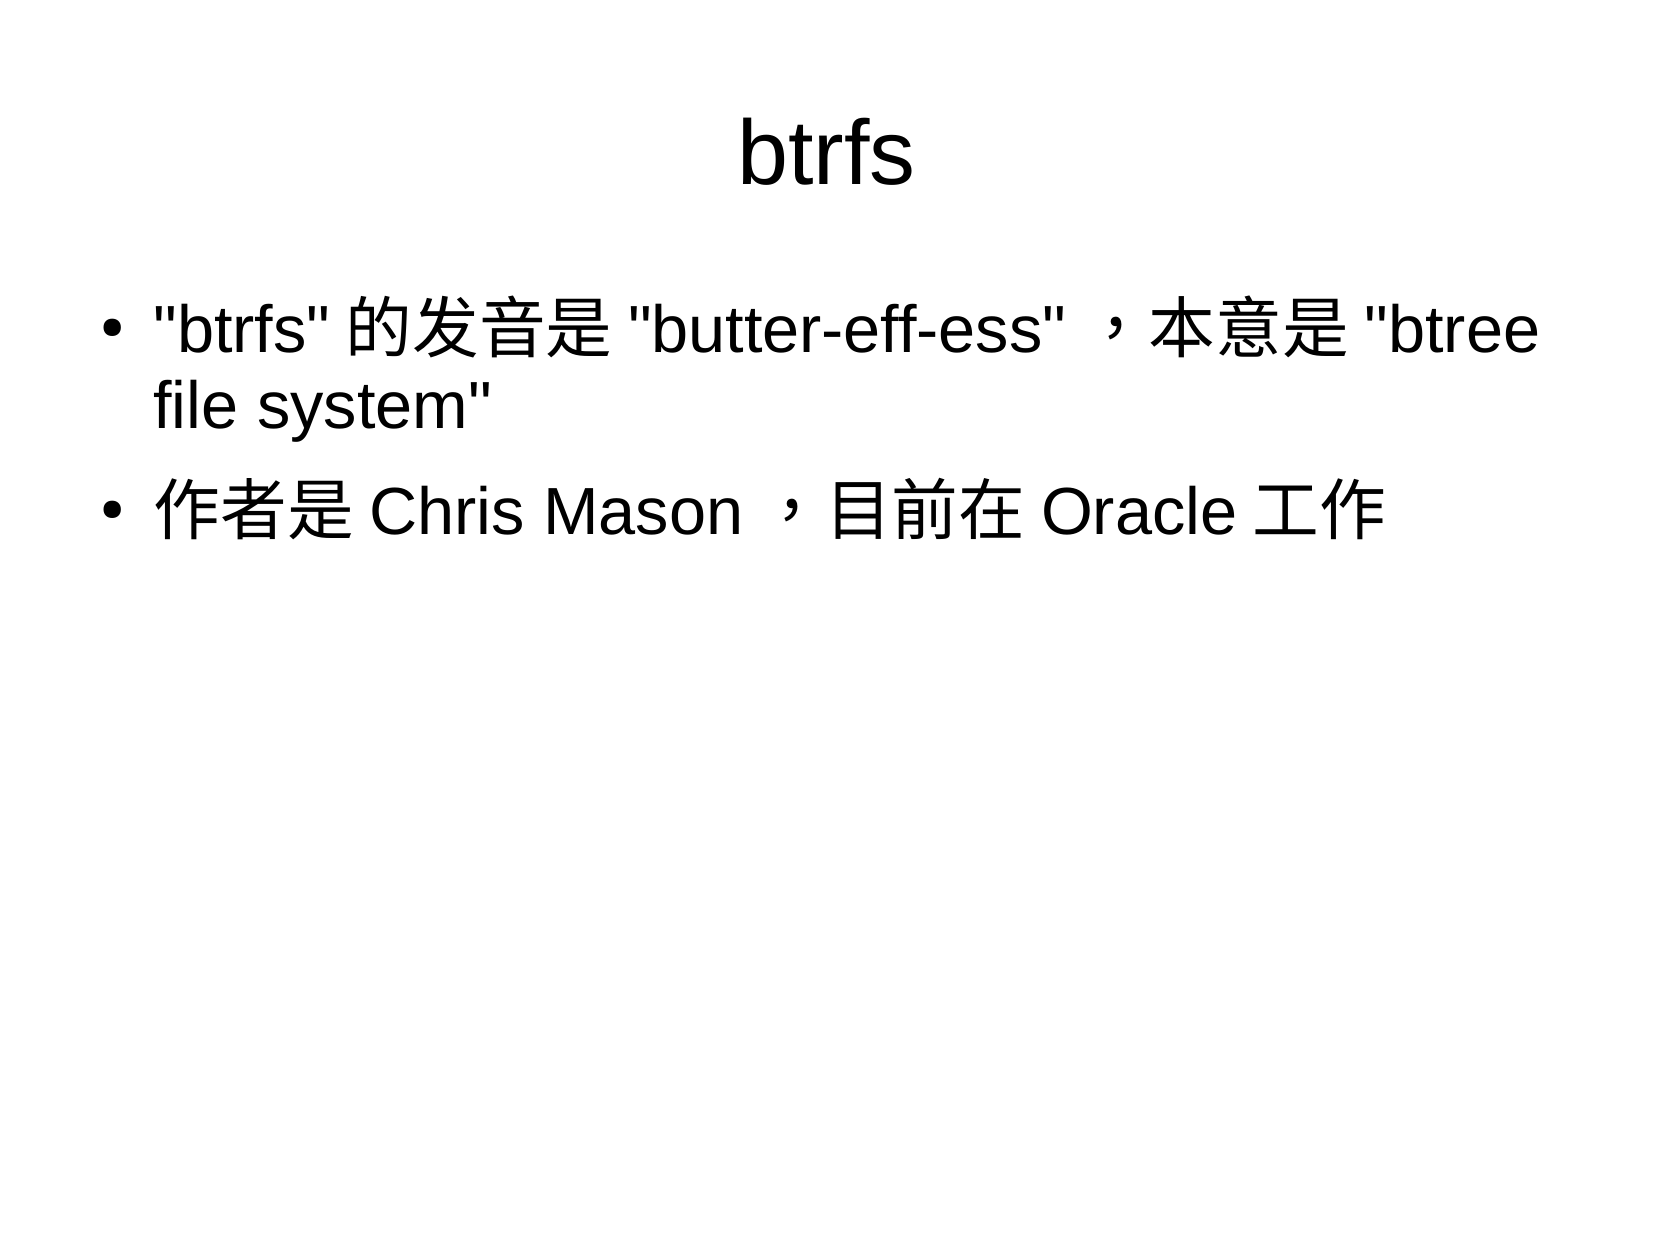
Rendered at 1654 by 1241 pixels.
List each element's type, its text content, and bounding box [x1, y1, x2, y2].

title btrfs [82, 49, 1571, 257]
list "btrfs"的发音是"butter-eff-ess"，本意是"btree file system" 作者是Chris Mason，目前在Oracle工作 [82, 290, 1571, 1109]
